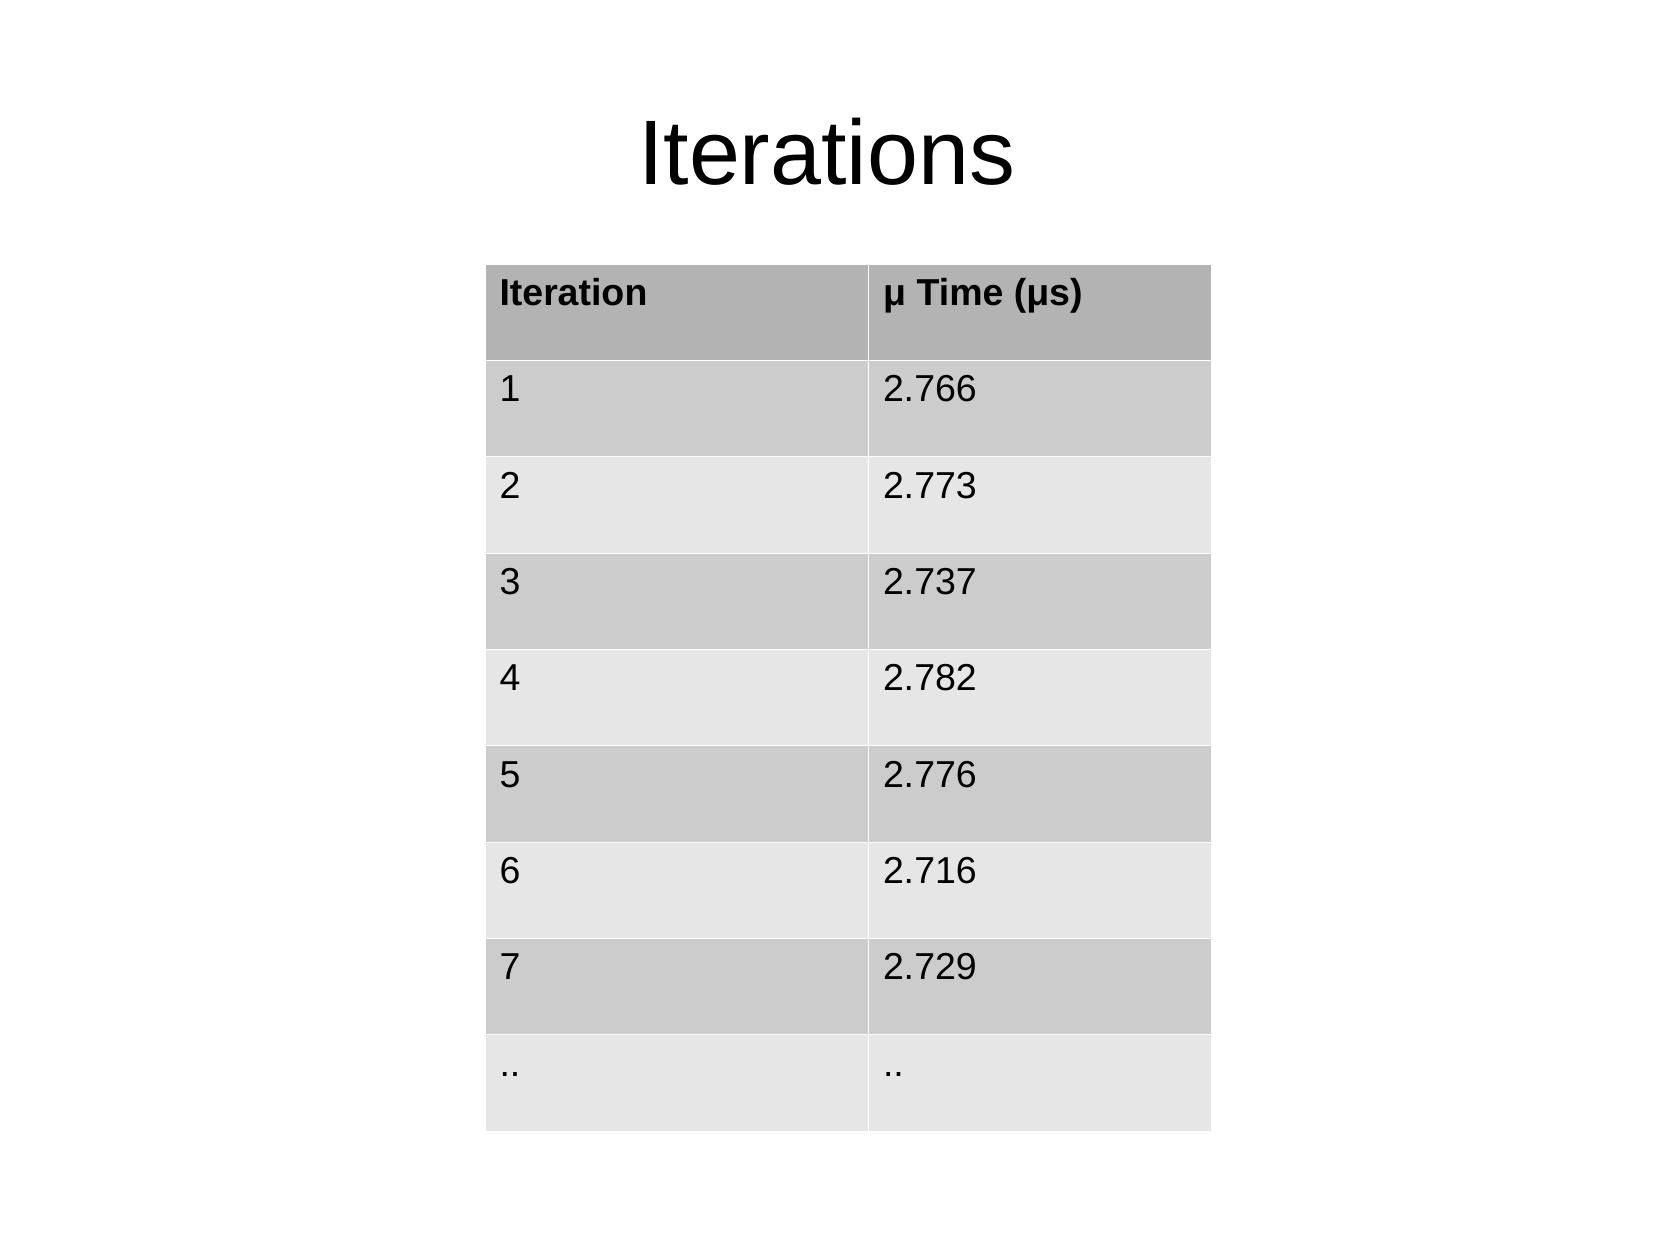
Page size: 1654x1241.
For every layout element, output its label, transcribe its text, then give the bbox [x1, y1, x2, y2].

title Iterations [82, 49, 1571, 257]
table_cell .. [869, 1035, 1211, 1131]
table_cell 2.729 [869, 939, 1211, 1034]
table_cell 2.773 [869, 457, 1211, 553]
table_cell 6 [486, 843, 868, 938]
table_header μ Time (μs) [869, 265, 1211, 360]
table_cell 3 [486, 554, 868, 649]
table_cell 5 [486, 746, 868, 842]
table_cell 2.782 [869, 650, 1211, 745]
table_cell 2.766 [869, 361, 1211, 456]
table_cell 4 [486, 650, 868, 745]
table_cell 2.776 [869, 746, 1211, 842]
table_cell 2.716 [869, 843, 1211, 938]
table_cell 1 [486, 361, 868, 456]
table_cell 7 [486, 939, 868, 1034]
table_cell .. [486, 1035, 868, 1131]
table_cell 2.737 [869, 554, 1211, 649]
table_header Iteration [486, 265, 868, 360]
table_cell 2 [486, 457, 868, 553]
